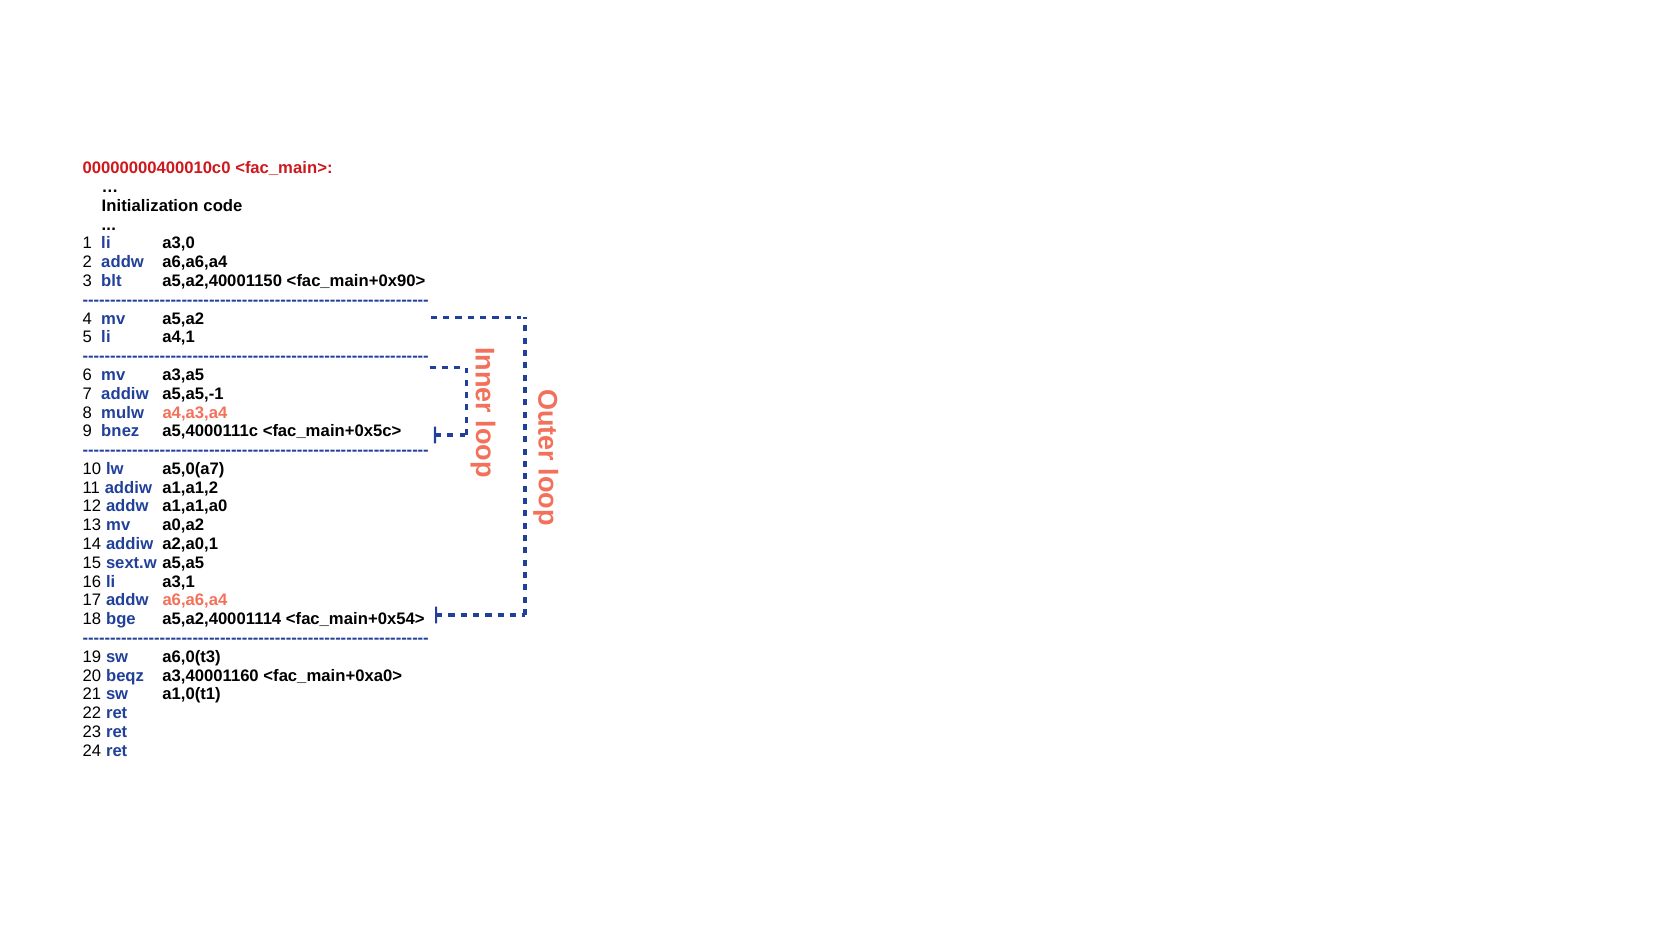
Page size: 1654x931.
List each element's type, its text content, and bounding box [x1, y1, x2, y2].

text_box Outer loop [495, 375, 601, 541]
subtitle 00000000400010c0 <fac_main>: … Initialization code ... 1 li a3,0 2 addw a6,a6,a4 3 blt a5,a2,40001150 <fac_main+0x90> --------------------------------------------------------------- 4 mv a5,a2 5 li a4,1 --------------------------------------------------------------- 6 mv a3,a5 7 addiw a5,a5,-1 8 mulw a4,a3,a4 9 bnez a5,4000111c <fac_main+0x5c> --------------------------------------------------------------- 10 lw a5,0(a7) 11 addiw a1,a1,2 12 addw a1,a1,a0 13 mv a0,a2 14 addiw a2,a0,1 15 sext.w a5,a5 16 li a3,1 17 addw a6,a6,a4 18 bge a5,a2,40001114 <fac_main+0x54> --------------------------------------------------------------- 19 sw a6,0(t3) 20 beqz a3,40001160 <fac_main+0xa0> 21 sw a1,0(t1) 22 ret 23 ret 24 ret [82, 55, 436, 920]
text_box Inner loop [425, 330, 539, 496]
